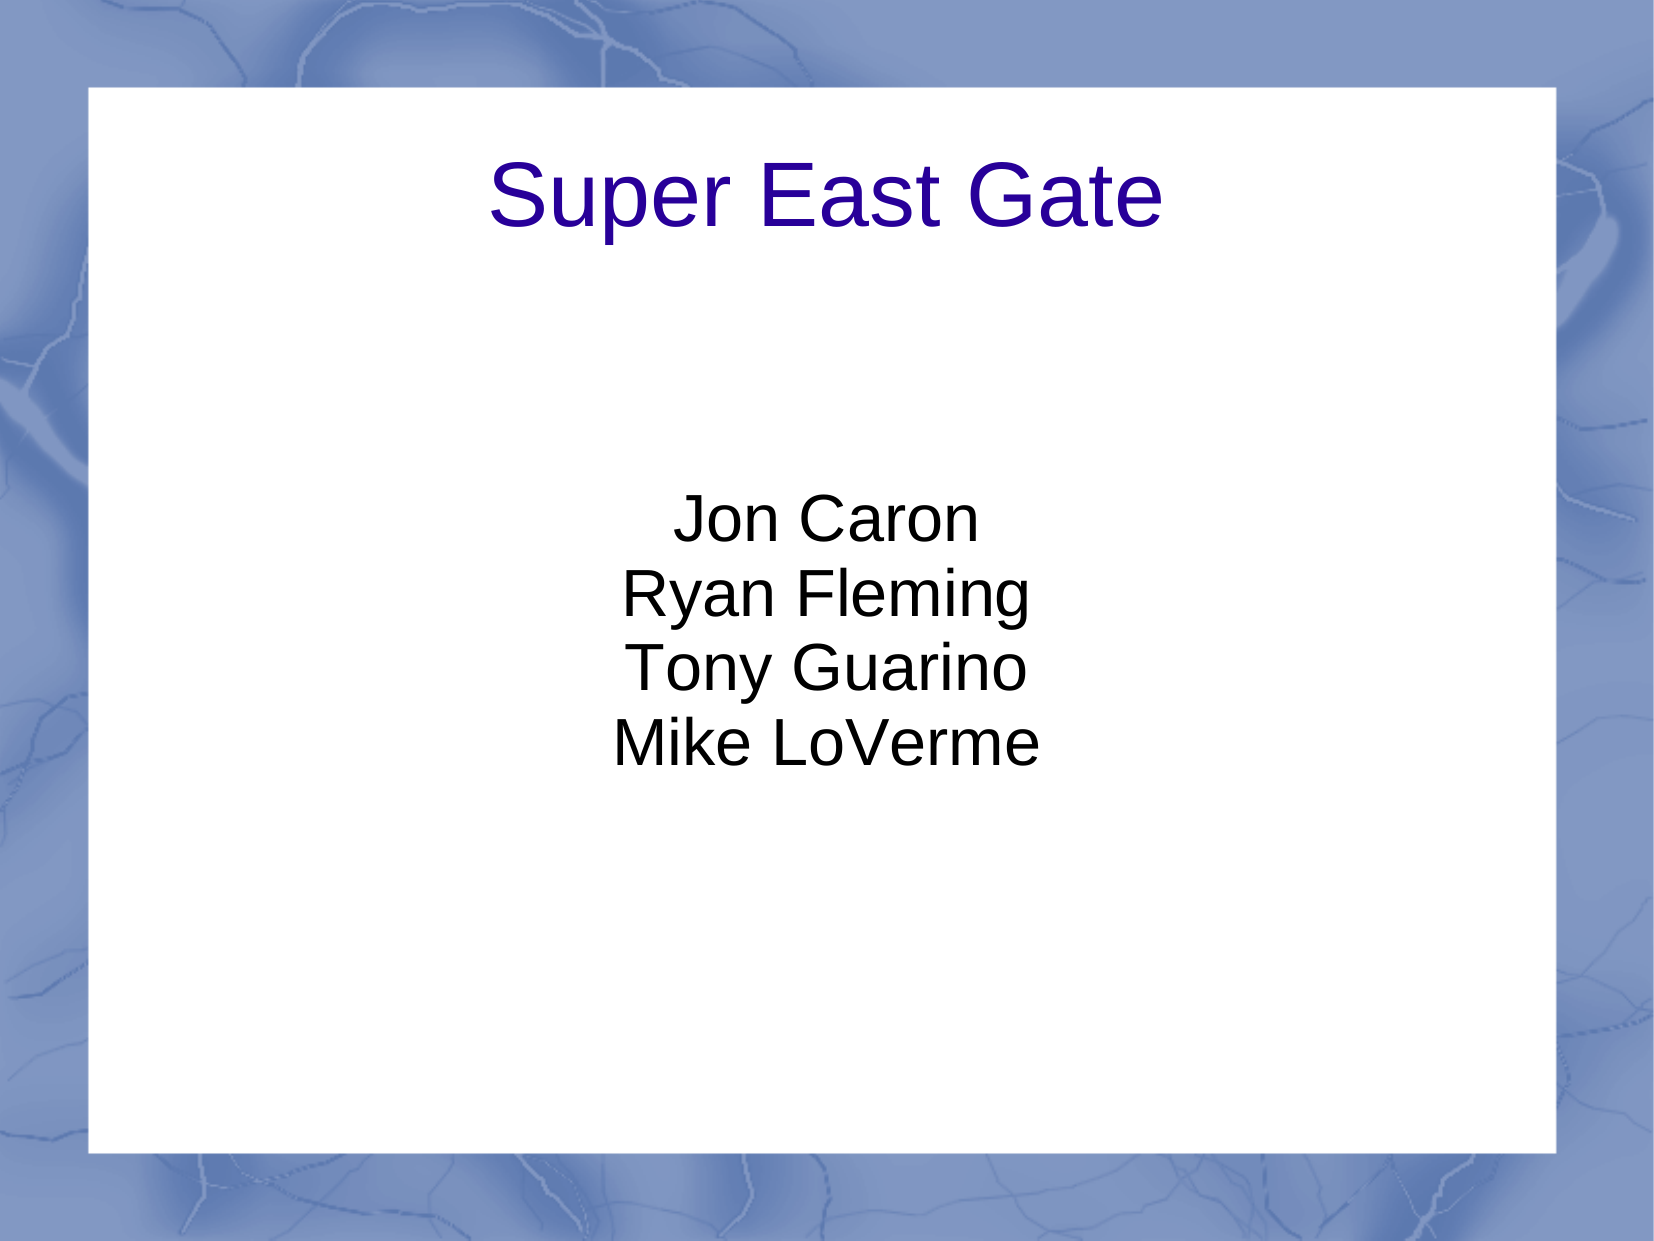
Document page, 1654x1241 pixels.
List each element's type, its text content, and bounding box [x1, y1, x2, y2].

picture [0, 0, 1654, 1241]
title Super East Gate [118, 90, 1536, 298]
subtitle Jon Caron Ryan Fleming Tony Guarino Mike LoVerme [147, 325, 1506, 1010]
